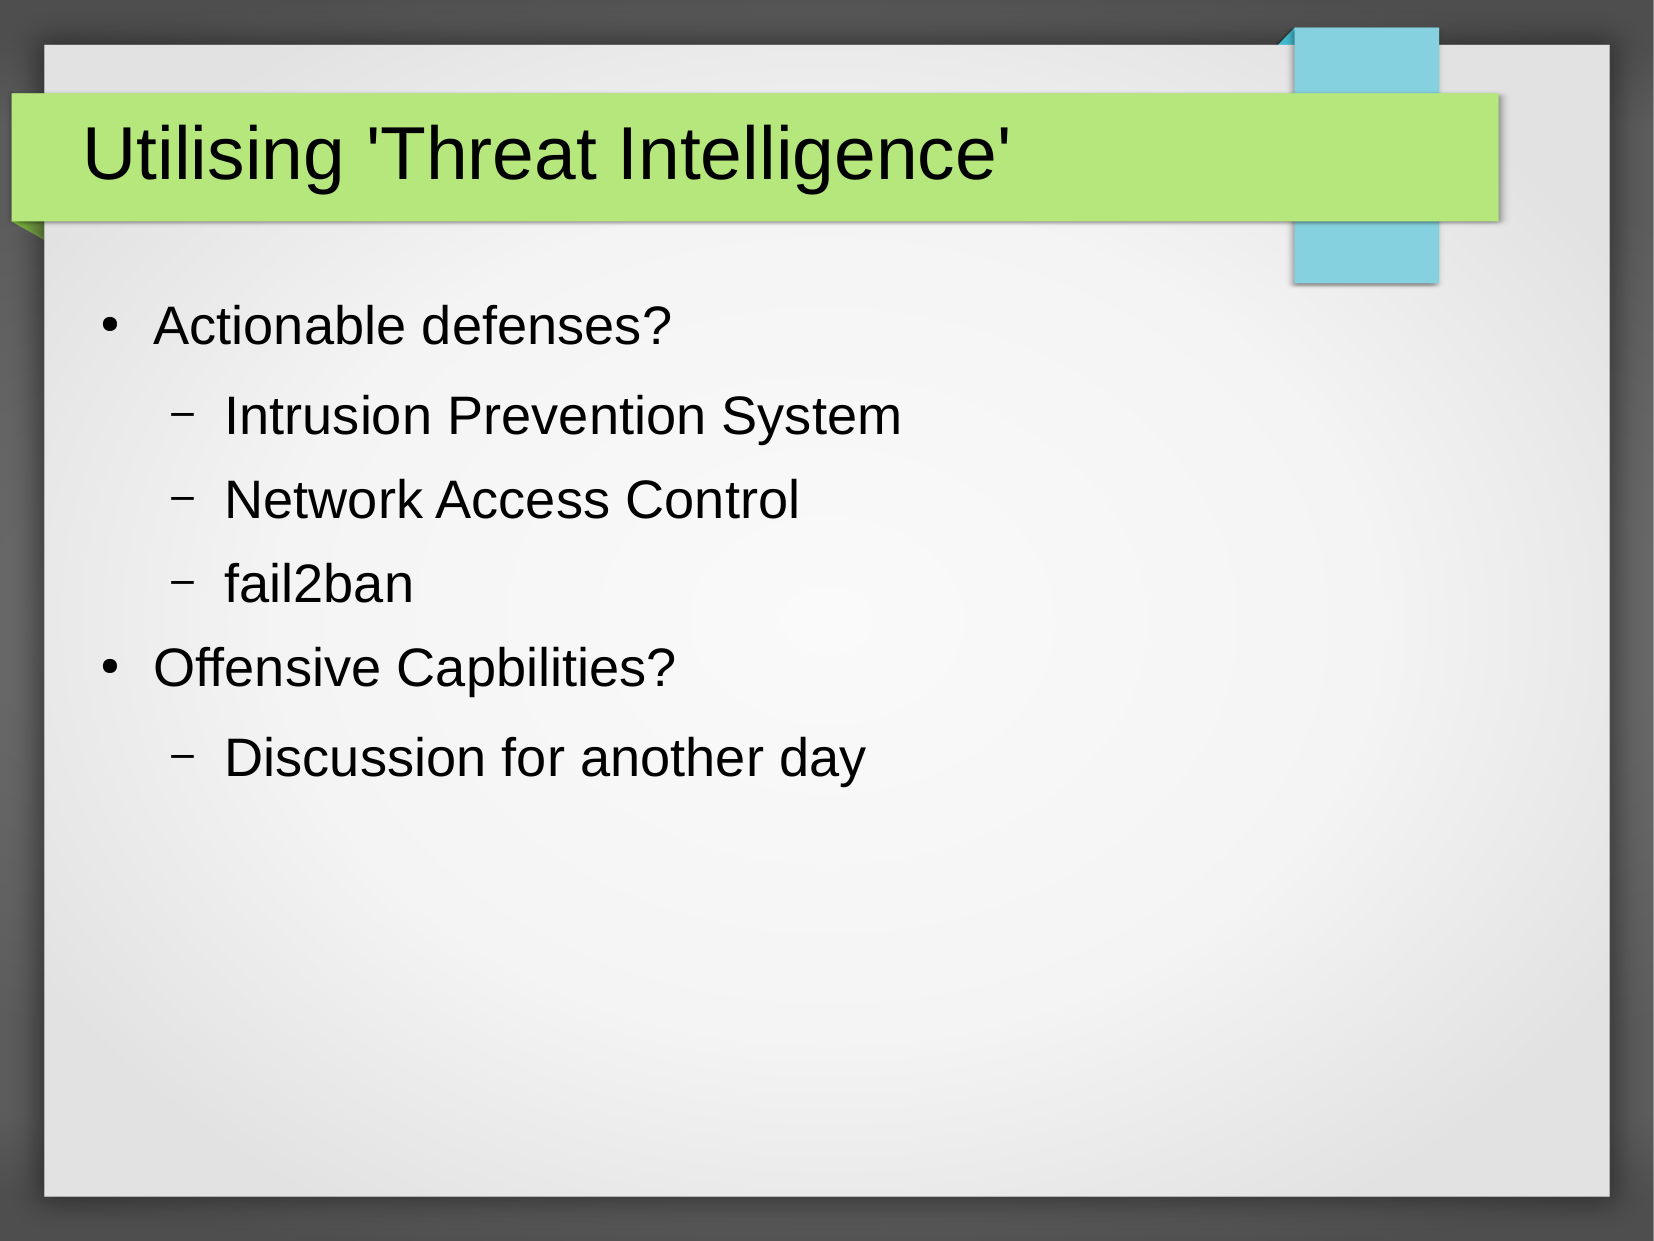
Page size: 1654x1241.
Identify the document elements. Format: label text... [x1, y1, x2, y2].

picture [0, 0, 1654, 1241]
list Actionable defenses? Intrusion Prevention System Network Access Control fail2ban Offensive Capbilities? Discussion for another day [82, 295, 1571, 1099]
title Utilising 'Threat Intelligence' [82, 94, 1264, 213]
